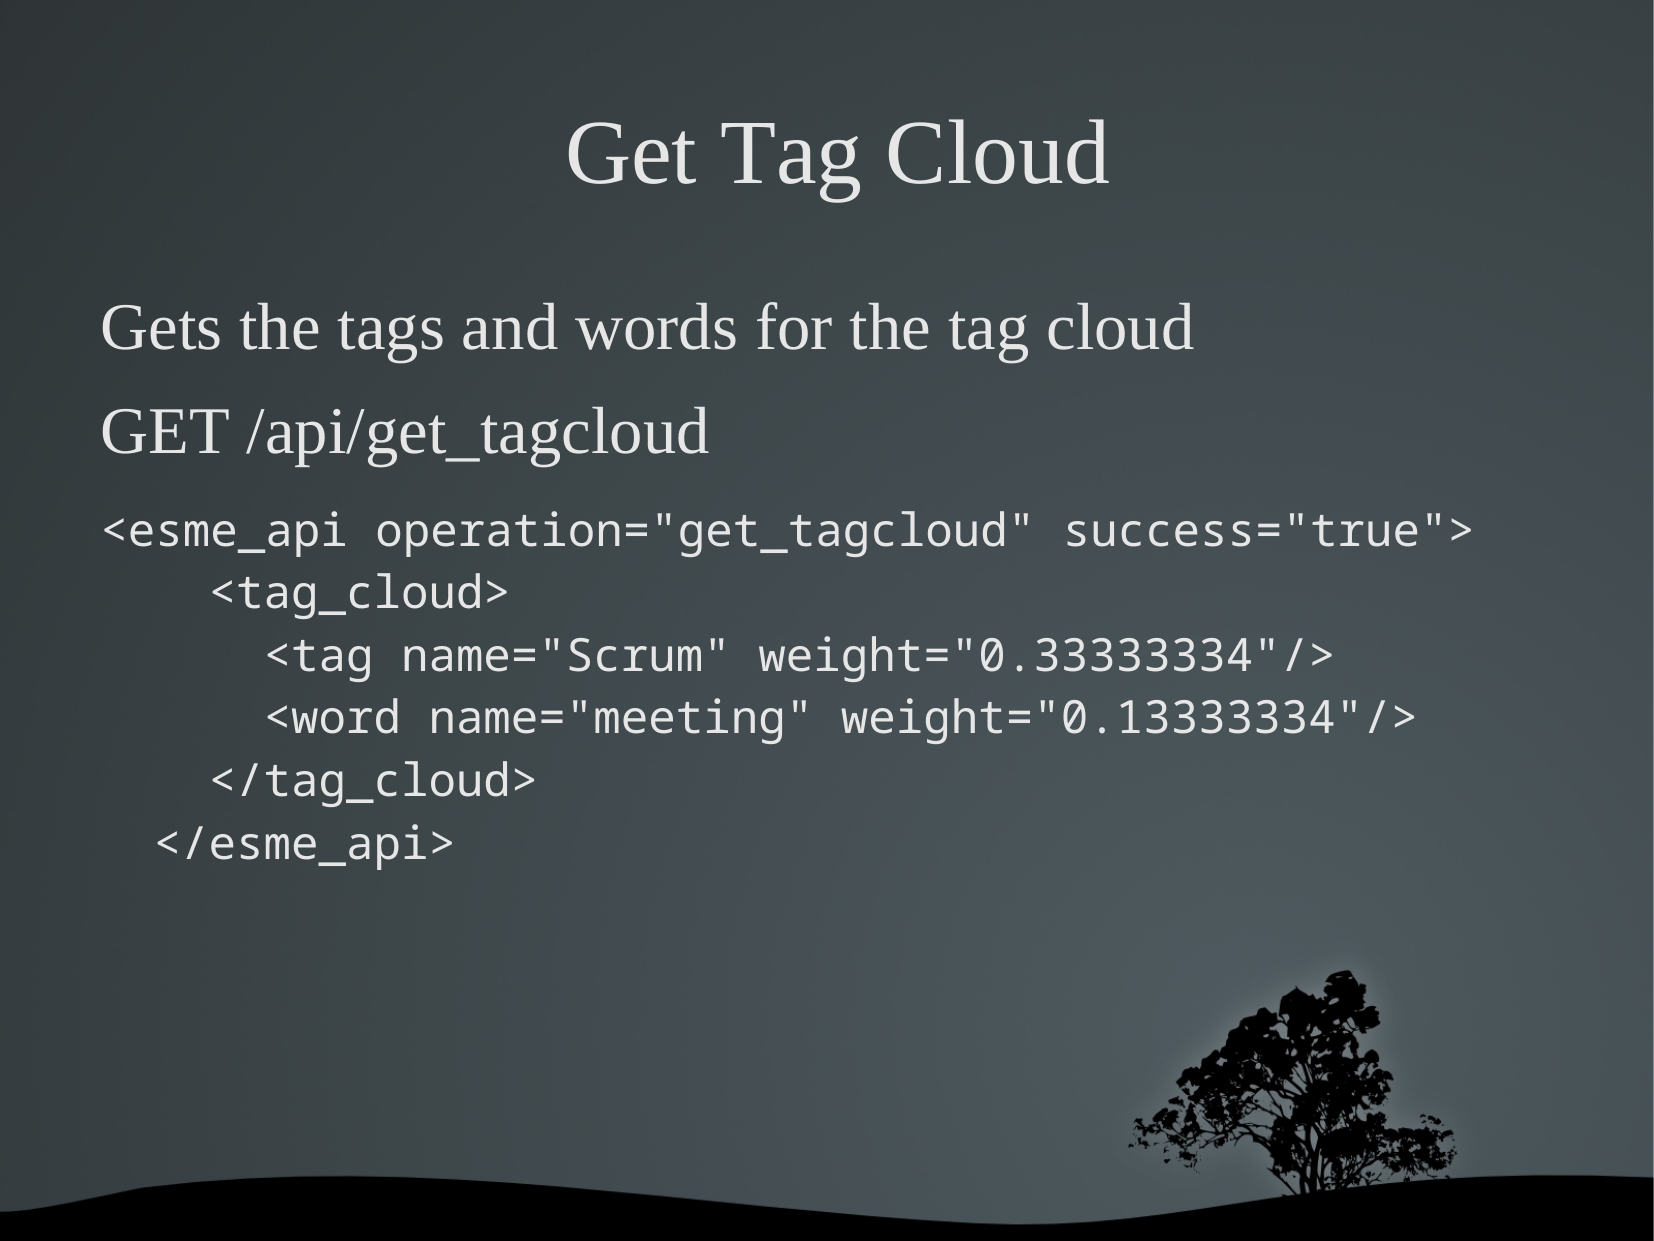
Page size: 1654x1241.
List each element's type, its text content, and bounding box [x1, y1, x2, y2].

list Gets the tags and words for the tag cloud GET /api/get_tagcloud <esme_api operation="get_tagcloud" success="true"> <tag_cloud> <tag name="Scrum" weight="0.33333334"/> <word name="meeting" weight="0.13333334"/> </tag_cloud> </esme_api> [82, 290, 1571, 1094]
picture [0, 0, 1654, 1241]
title Get Tag Cloud [82, 56, 1571, 250]
